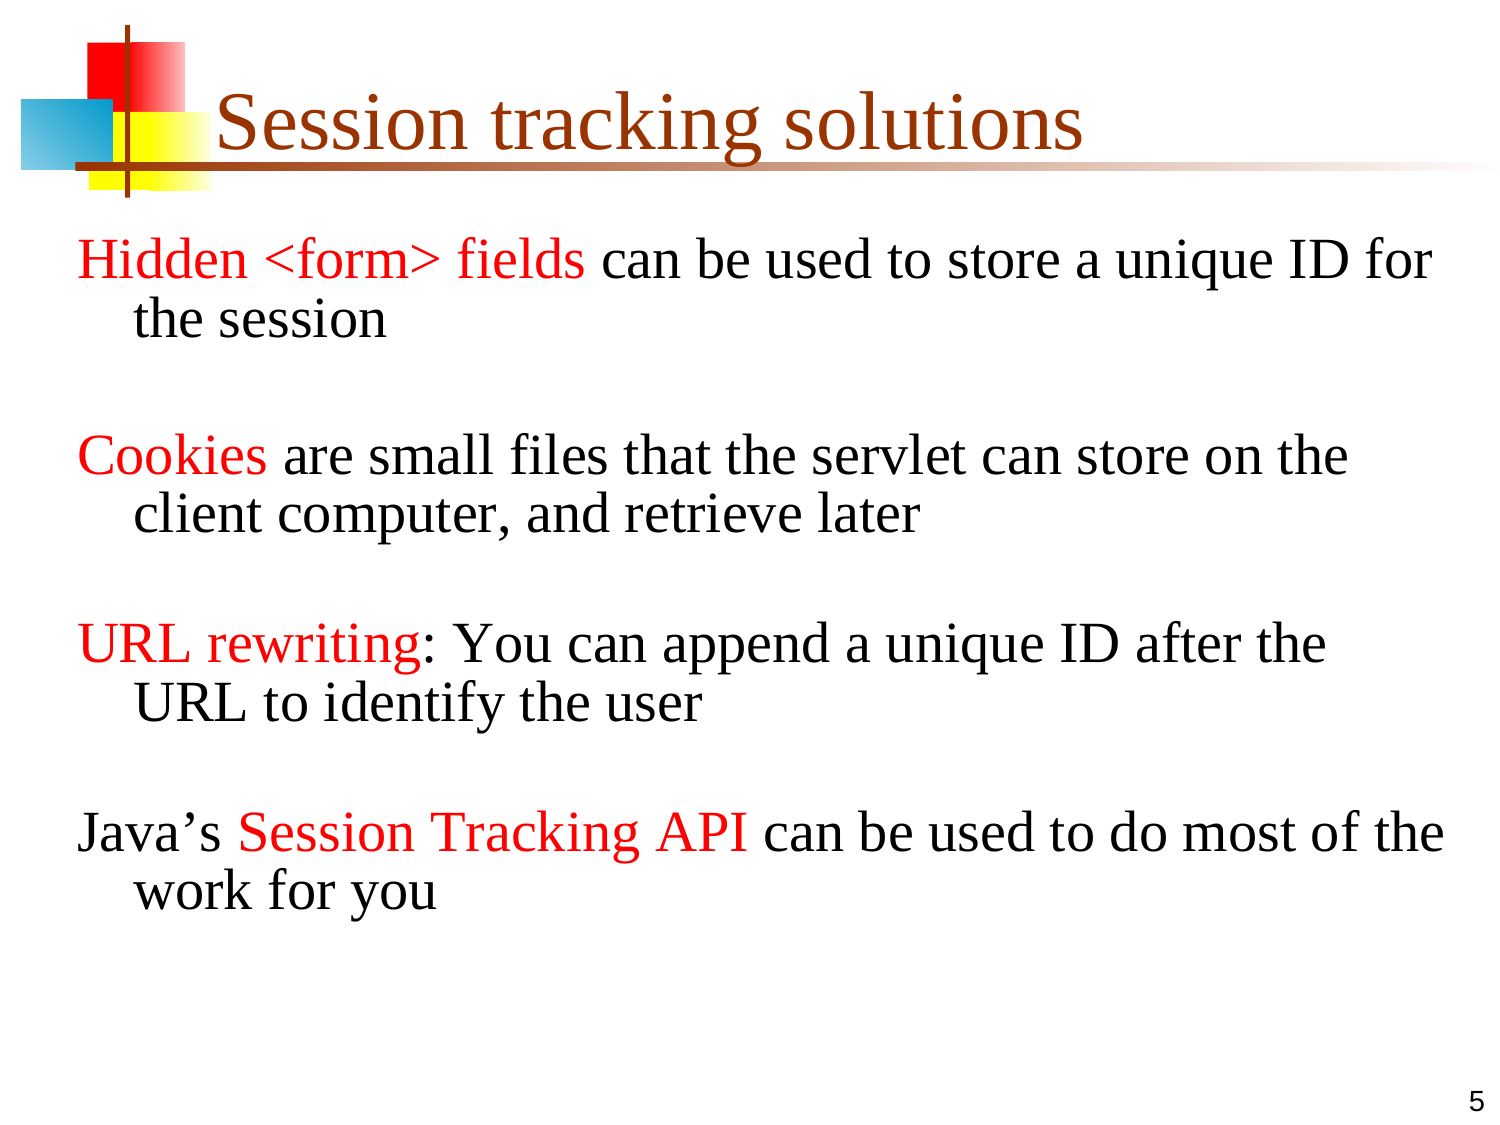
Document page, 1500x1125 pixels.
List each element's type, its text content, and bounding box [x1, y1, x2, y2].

list Hidden <form> fields can be used to store a unique ID for the session Cookies are small files that the servlet can store on the client computer, and retrieve later URL rewriting: You can append a unique ID after the URL to identify the user Java’s Session Tracking API can be used to do most of the work for you [62, 224, 1469, 1007]
title Session tracking solutions [199, 37, 1479, 175]
